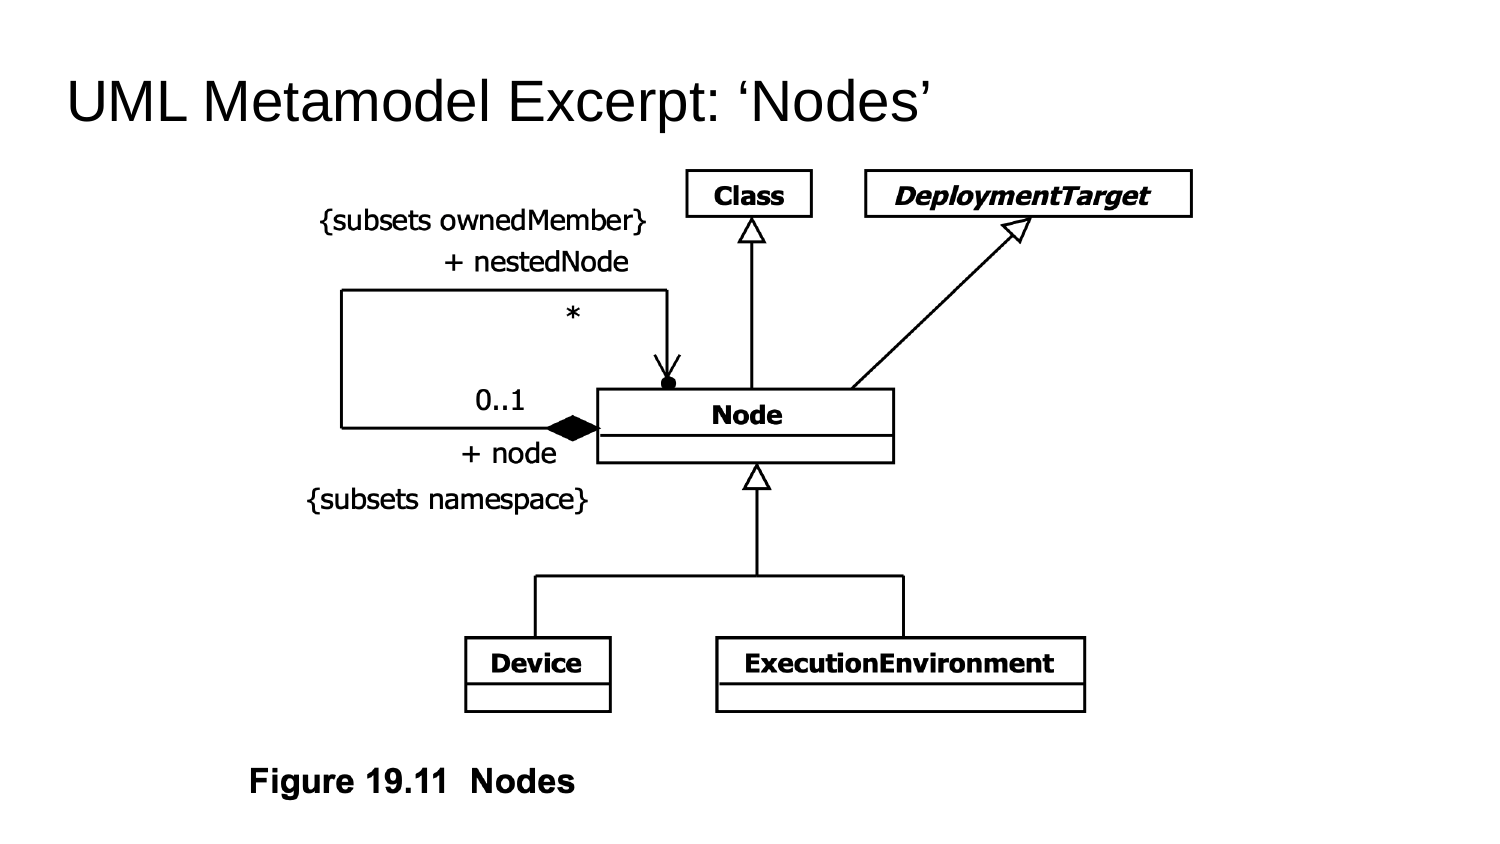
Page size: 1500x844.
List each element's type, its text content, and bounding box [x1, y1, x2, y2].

title UML Metamodel Excerpt: ‘Nodes’ [51, 48, 1449, 142]
picture [233, 142, 1199, 809]
